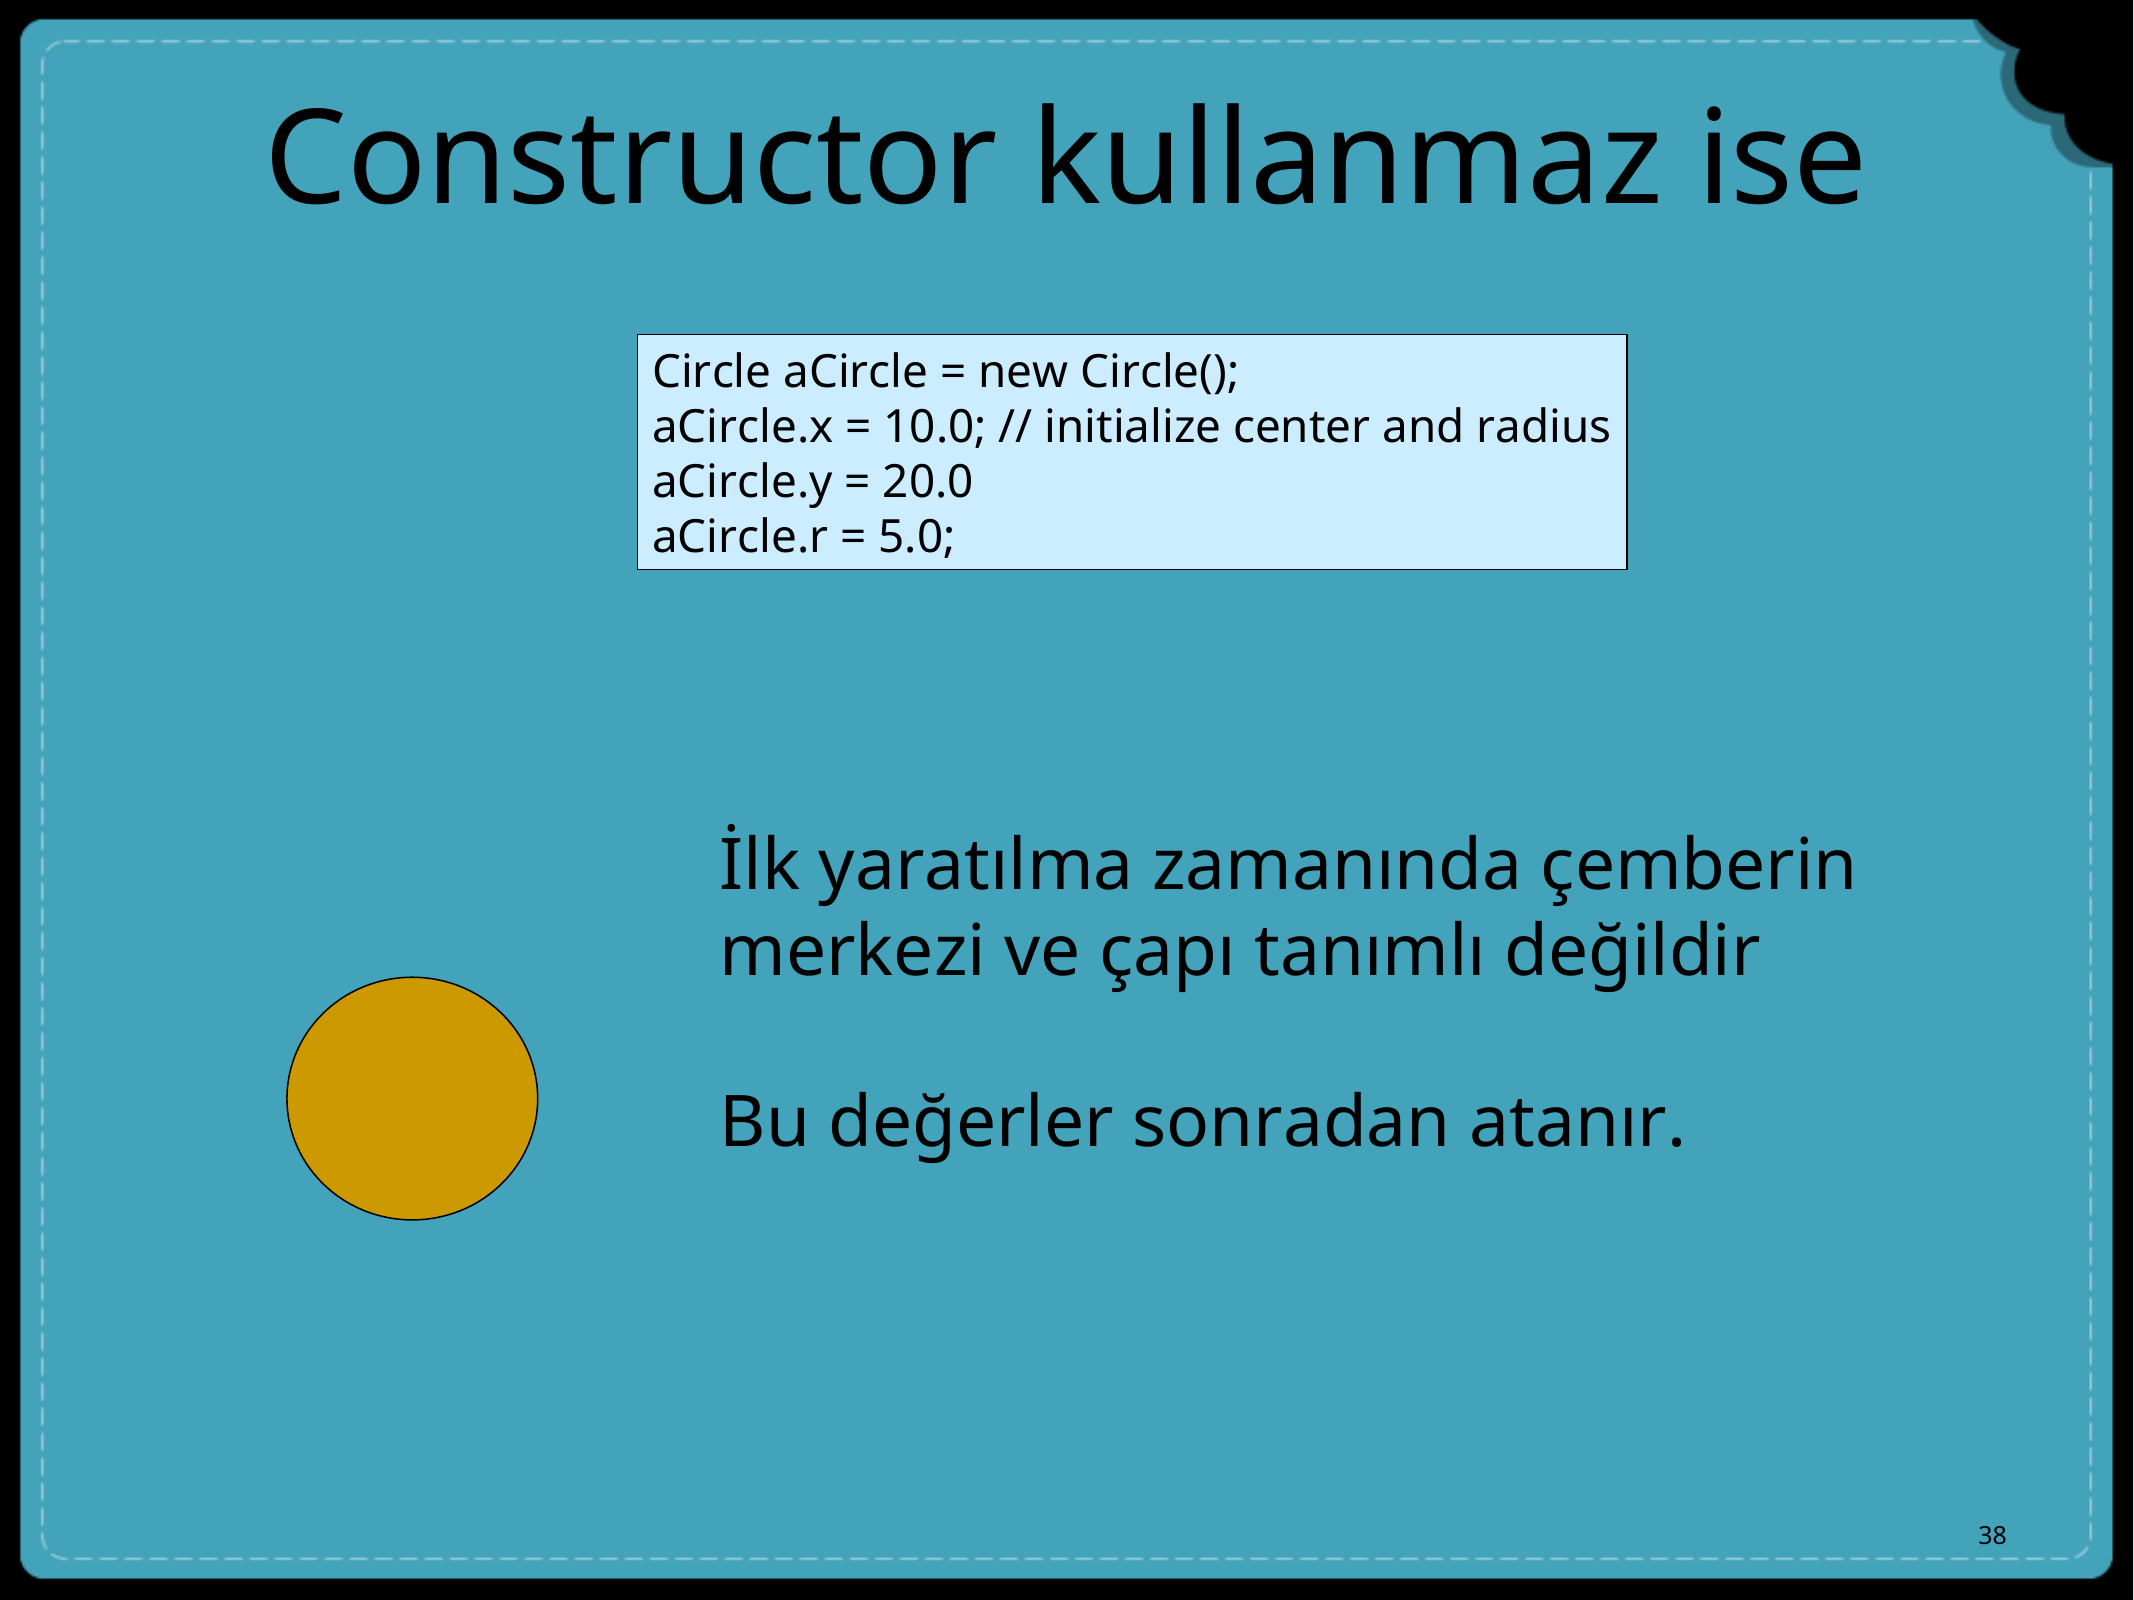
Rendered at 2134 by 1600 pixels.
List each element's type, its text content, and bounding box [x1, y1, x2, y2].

text_box [286, 977, 538, 1220]
picture [0, 0, 2134, 1600]
title Constructor kullanmaz ise [106, 64, 2027, 535]
text_box Circle aCircle = new Circle(); aCircle.x = 10.0; // initialize center and radius aCircle.y = 20.0 aCircle.r = 5.0; [637, 334, 1628, 570]
text_box İlk yaratılma zamanında çemberin merkezi ve çapı tanımlı değildir Bu değerler sonradan atanır. [705, 810, 1890, 1169]
